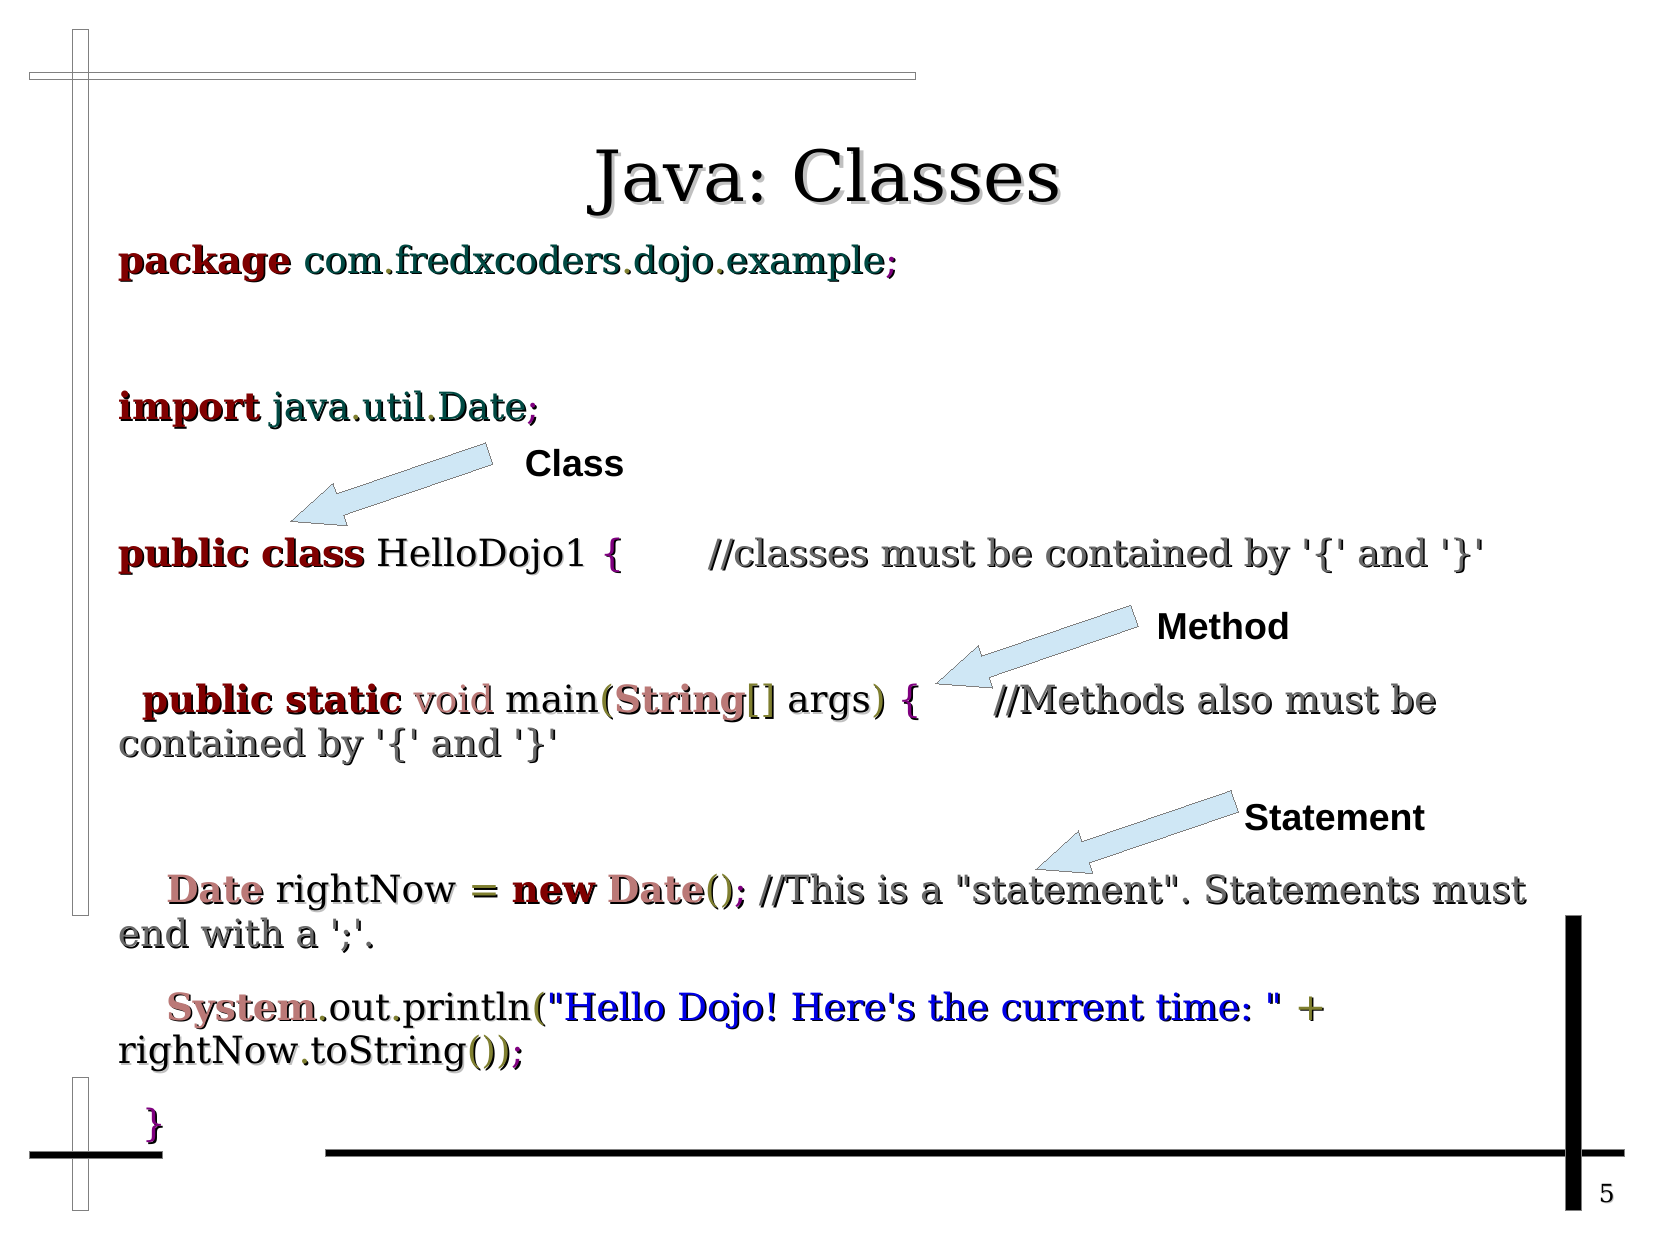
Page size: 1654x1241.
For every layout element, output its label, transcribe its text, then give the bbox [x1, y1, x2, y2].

list package com.fredxcoders.dojo.example; import java.util.Date; public class HelloDojo1 { //classes must be contained by '{' and '}' public static void main(String[] args) { //Methods also must be contained by '{' and '}' Date rightNow = new Date(); //This is a "statement". Statements must end with a ';'. System.out.println("Hello Dojo! Here's the current time: " + rightNow.toString()); } } [117, 237, 1531, 1241]
text_box [290, 442, 493, 526]
title Java: Classes [121, 88, 1534, 266]
text_box Class [510, 435, 640, 492]
text_box [935, 605, 1139, 689]
text_box Statement [1229, 788, 1441, 846]
text_box Method [1141, 597, 1306, 655]
text_box [1035, 791, 1229, 874]
